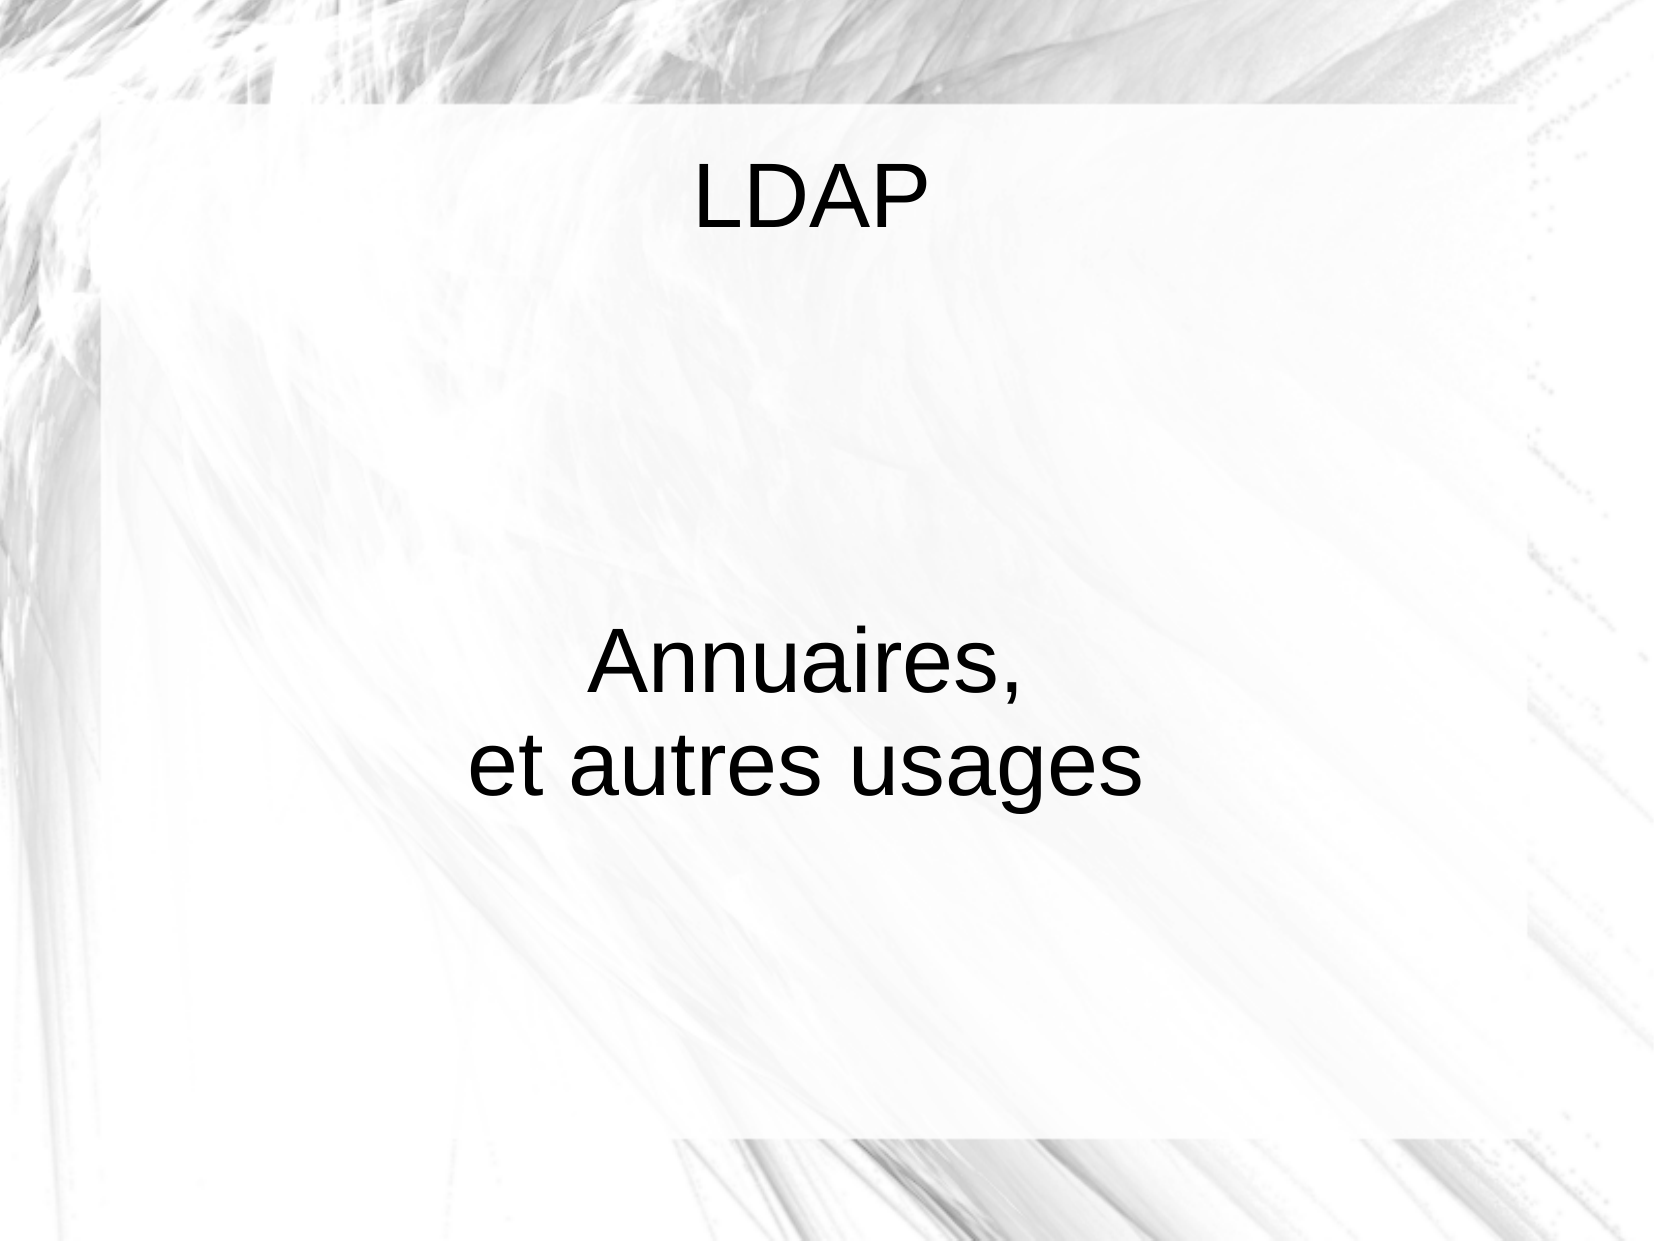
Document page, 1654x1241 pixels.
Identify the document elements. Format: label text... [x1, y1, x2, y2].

picture [0, 0, 1654, 1241]
title LDAP [118, 112, 1506, 281]
title Annuaires, et autres usages [112, 300, 1501, 1126]
